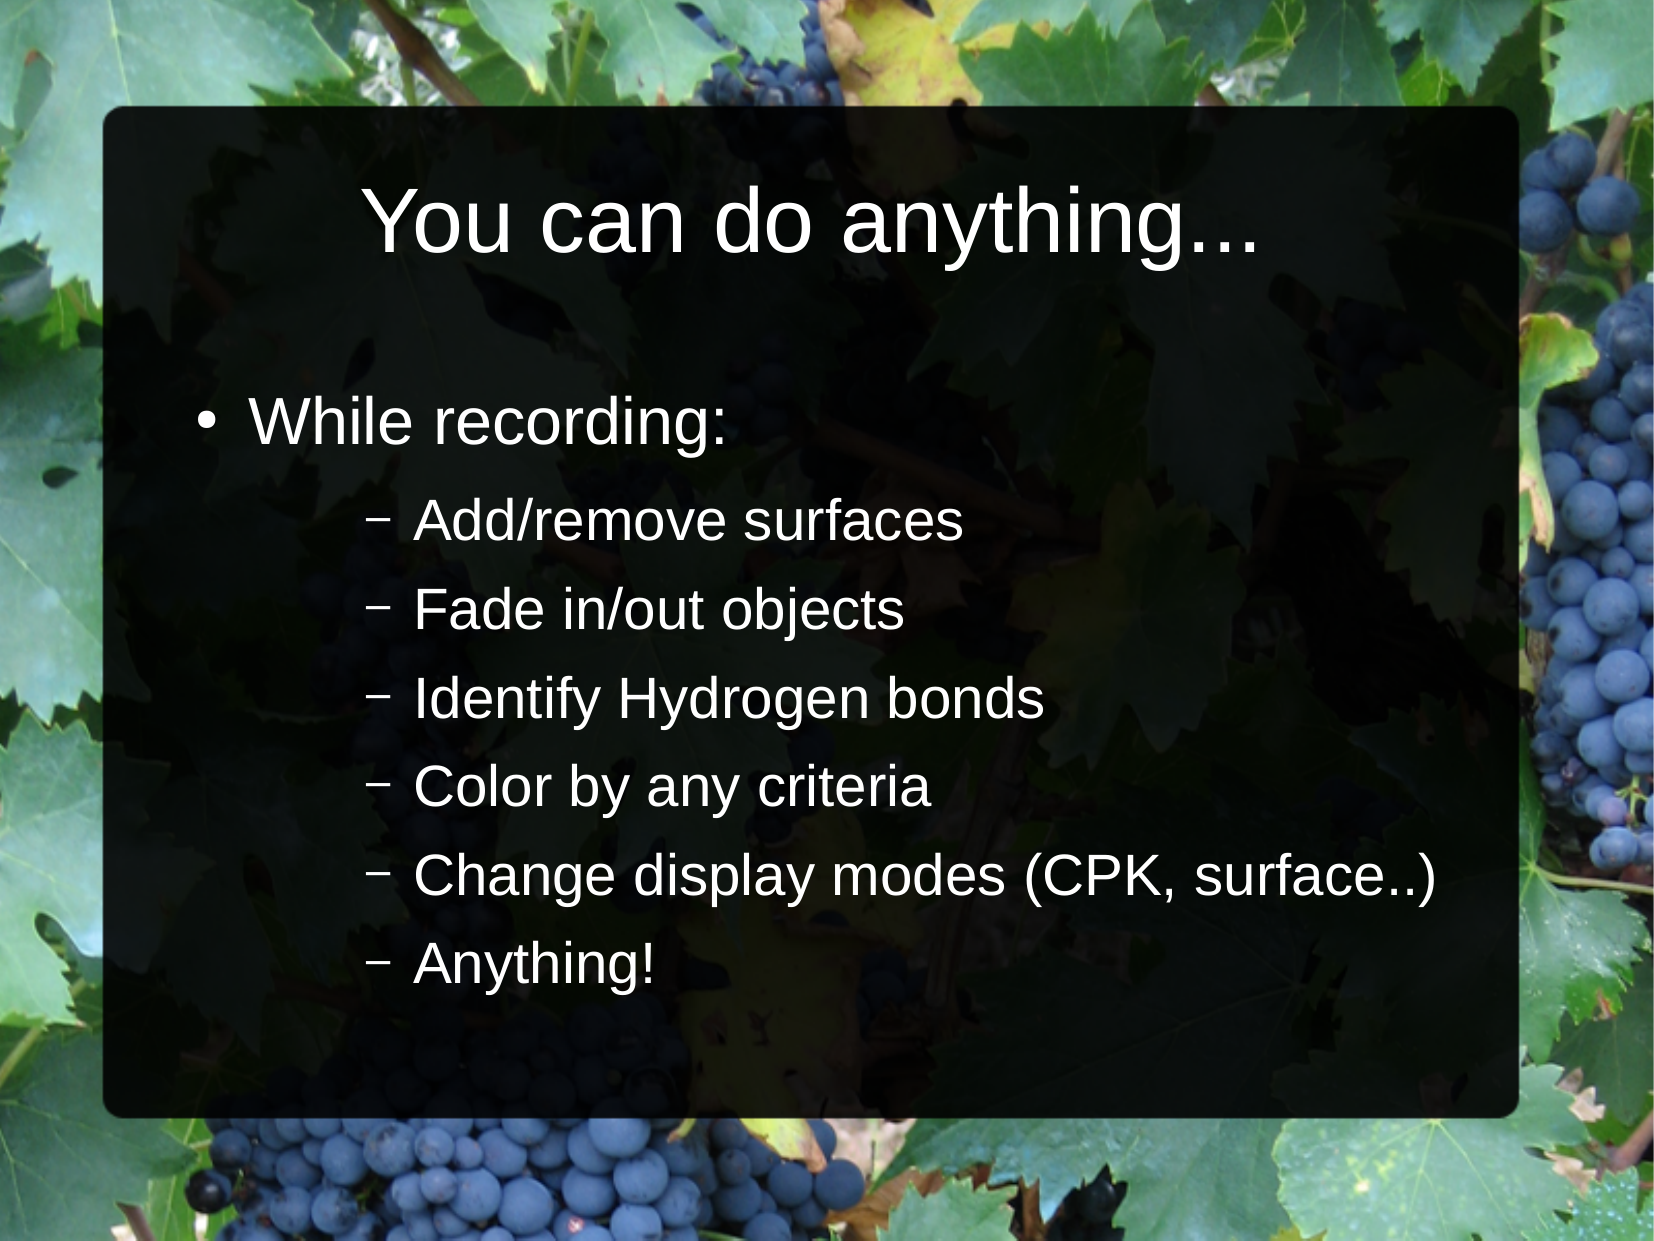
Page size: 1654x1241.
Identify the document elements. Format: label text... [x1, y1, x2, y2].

title You can do anything... [118, 125, 1506, 318]
list While recording: Add/remove surfaces Fade in/out objects Identify Hydrogen bonds Color by any criteria Change display modes (CPK, surface..) Anything! [177, 383, 1477, 1188]
picture [0, 0, 1654, 1241]
